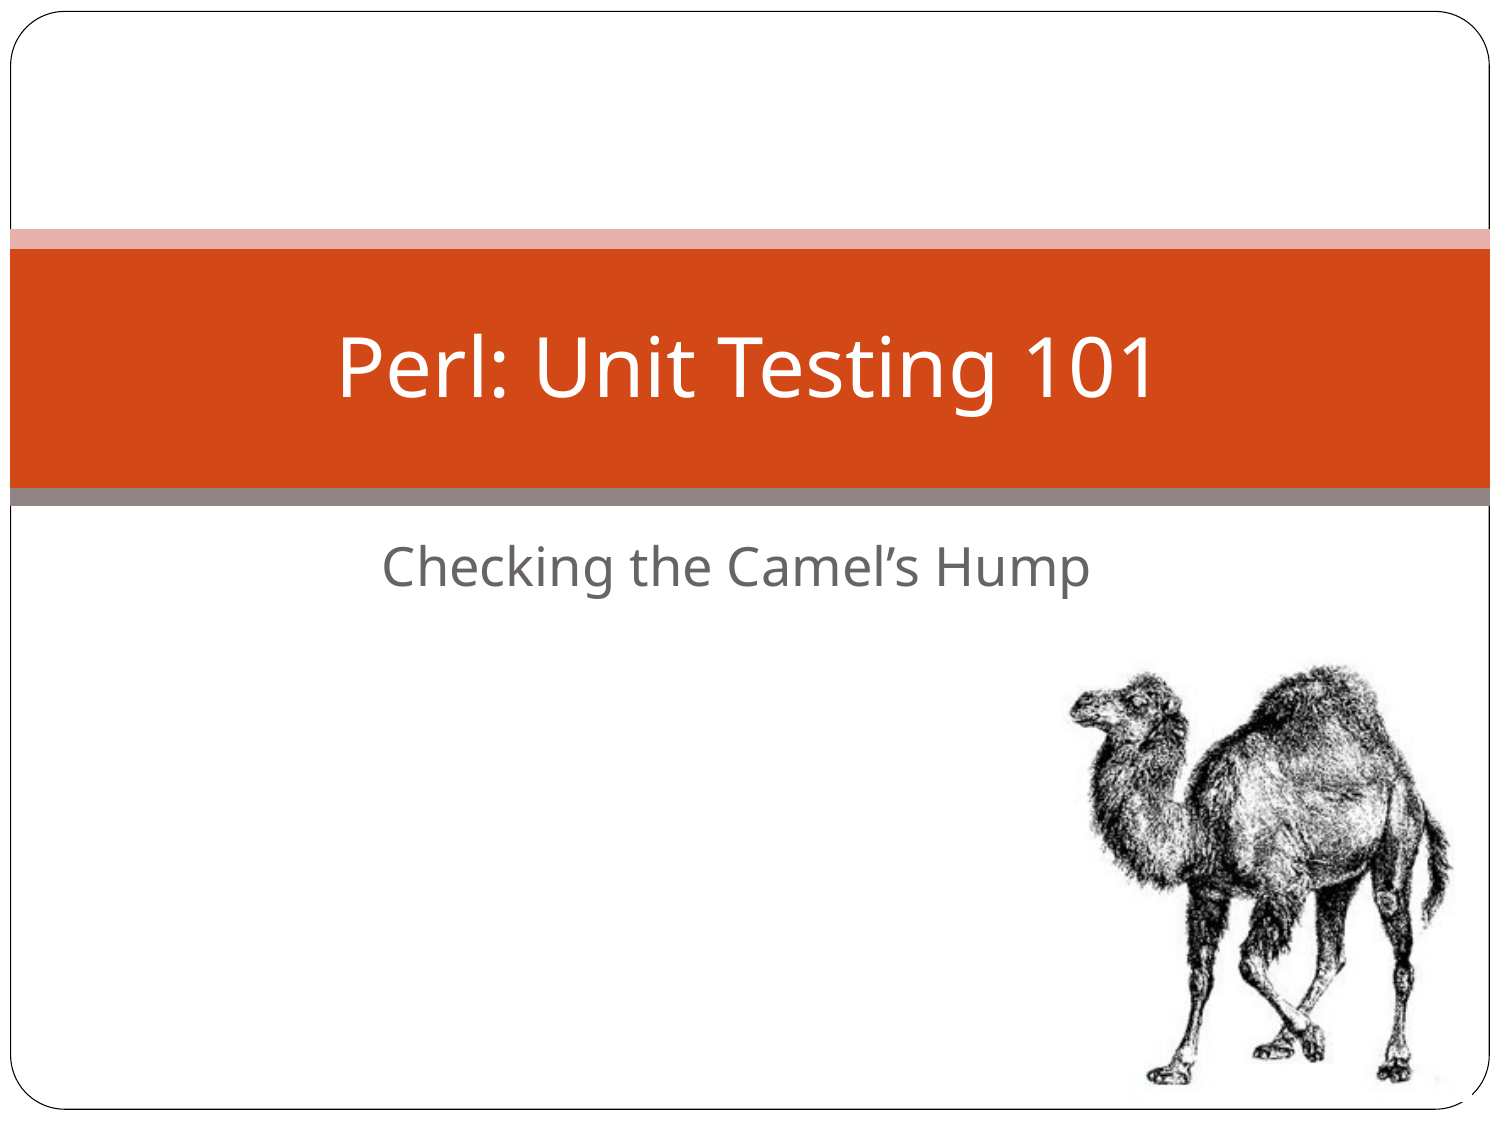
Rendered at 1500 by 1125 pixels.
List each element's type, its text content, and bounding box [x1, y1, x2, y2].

title Perl: Unit Testing 101 [75, 247, 1426, 489]
picture [1049, 645, 1472, 1102]
subtitle Checking the Camel’s Hump [212, 525, 1263, 788]
